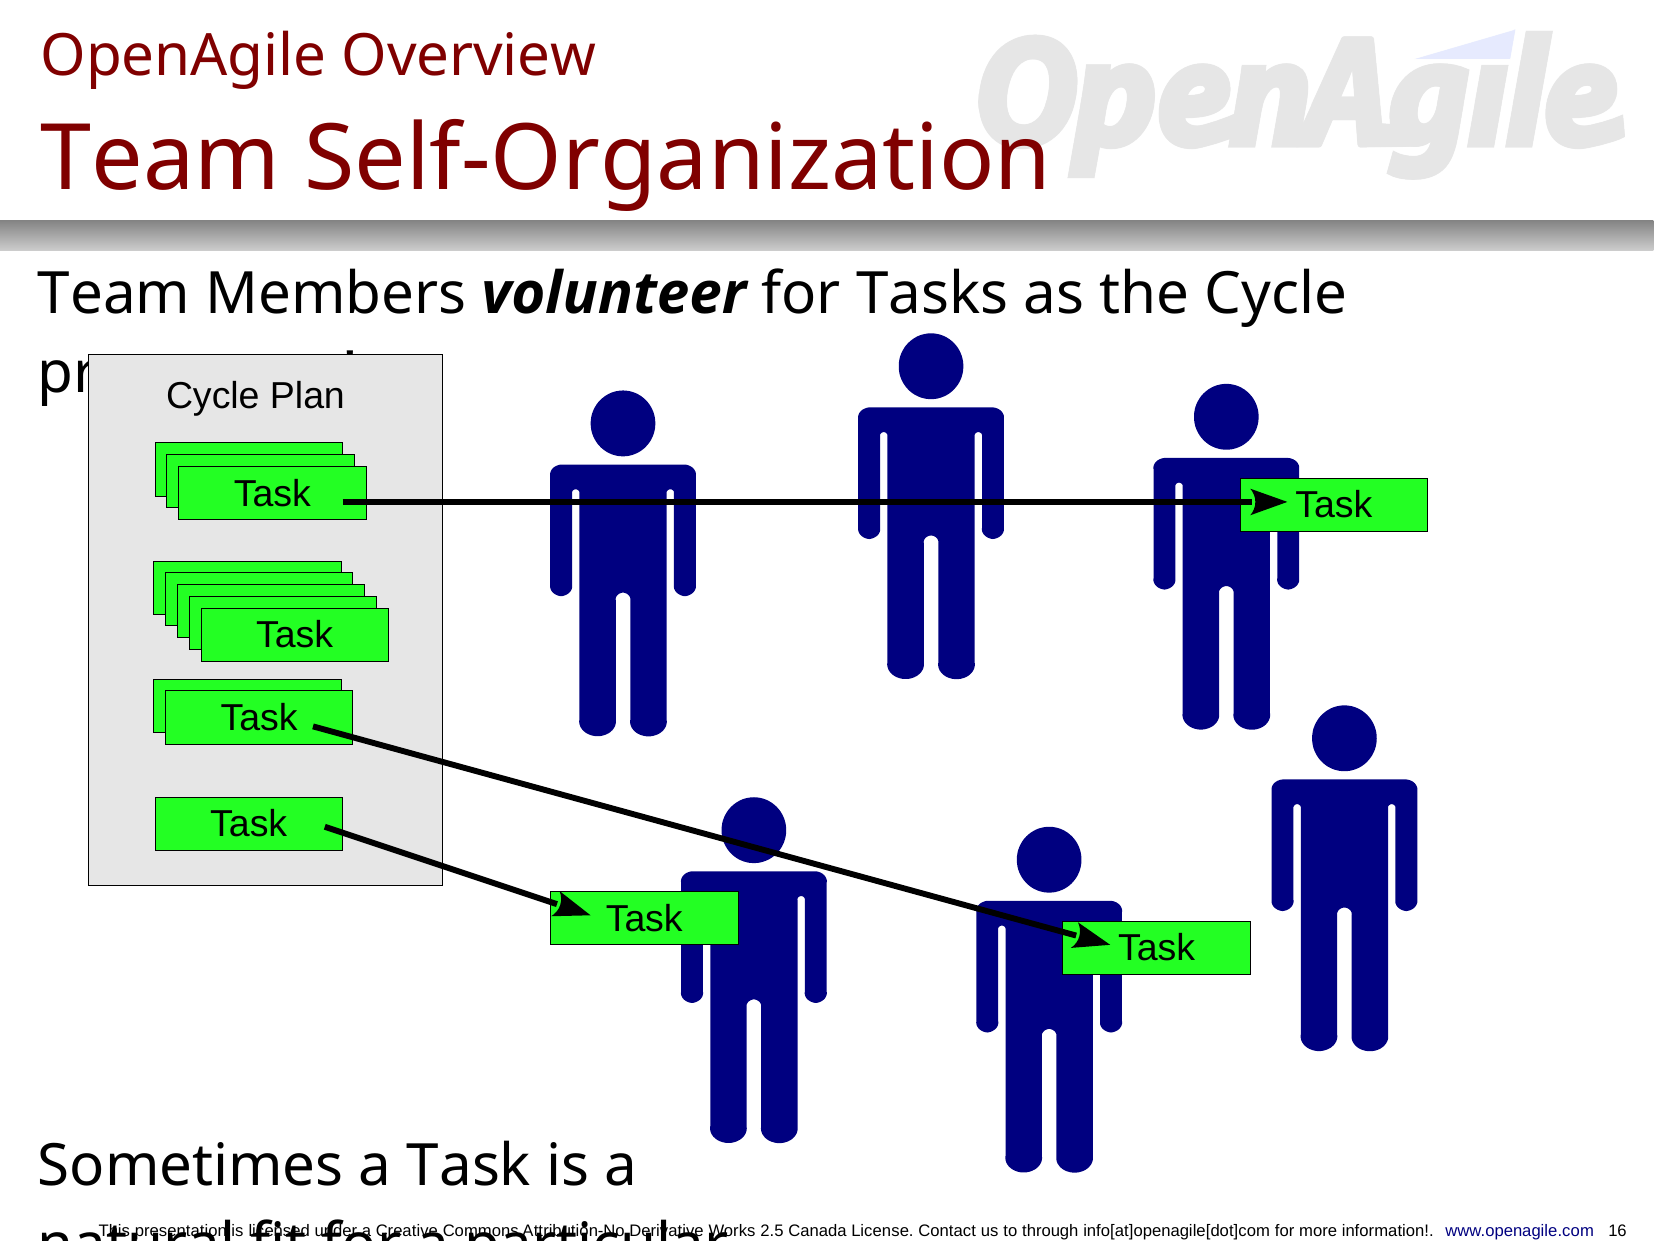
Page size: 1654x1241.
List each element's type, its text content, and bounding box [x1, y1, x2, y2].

text_box [579, 505, 667, 737]
text_box [976, 912, 1093, 1173]
text_box Task [1240, 478, 1428, 532]
text_box [1100, 975, 1123, 1033]
text_box [721, 797, 787, 851]
text_box Task [155, 797, 343, 851]
text_box Task [153, 561, 342, 615]
text_box [680, 945, 704, 1003]
list Team Members volunteer for Tasks as the Cycle progresses! Sometimes a Task is a natural fit for a particular Team Member. [37, 251, 1654, 1192]
text_box [1153, 457, 1300, 499]
text_box [680, 871, 827, 1144]
text_box [1194, 383, 1259, 450]
text_box [1271, 779, 1418, 1052]
text_box Task [153, 679, 342, 733]
text_box [1182, 505, 1271, 730]
text_box Task [165, 690, 353, 745]
text_box [590, 390, 656, 457]
text_box Task [166, 454, 355, 508]
text_box [550, 464, 696, 499]
text_box [978, 900, 1123, 928]
text_box [1153, 505, 1176, 590]
text_box [981, 505, 1004, 540]
text_box Task [1062, 921, 1251, 975]
text_box [1277, 532, 1300, 590]
text_box [88, 354, 443, 886]
text_box Task [165, 572, 353, 626]
text_box [858, 407, 1004, 499]
text_box [1312, 705, 1377, 772]
title OpenAgile Overview Team Self-Organization [40, 8, 1654, 222]
text_box [898, 333, 964, 400]
text_box Task [177, 584, 365, 638]
text_box [887, 505, 975, 680]
text_box [550, 505, 573, 597]
text_box [724, 843, 774, 864]
text_box [858, 505, 881, 540]
text_box Task [189, 596, 377, 650]
text_box [1016, 826, 1082, 893]
text_box Task [550, 891, 739, 945]
text_box Task [155, 442, 343, 497]
text_box Task [178, 466, 367, 520]
text_box Cycle Plan [151, 367, 361, 450]
text_box [673, 505, 696, 597]
text_box Task [201, 608, 389, 662]
